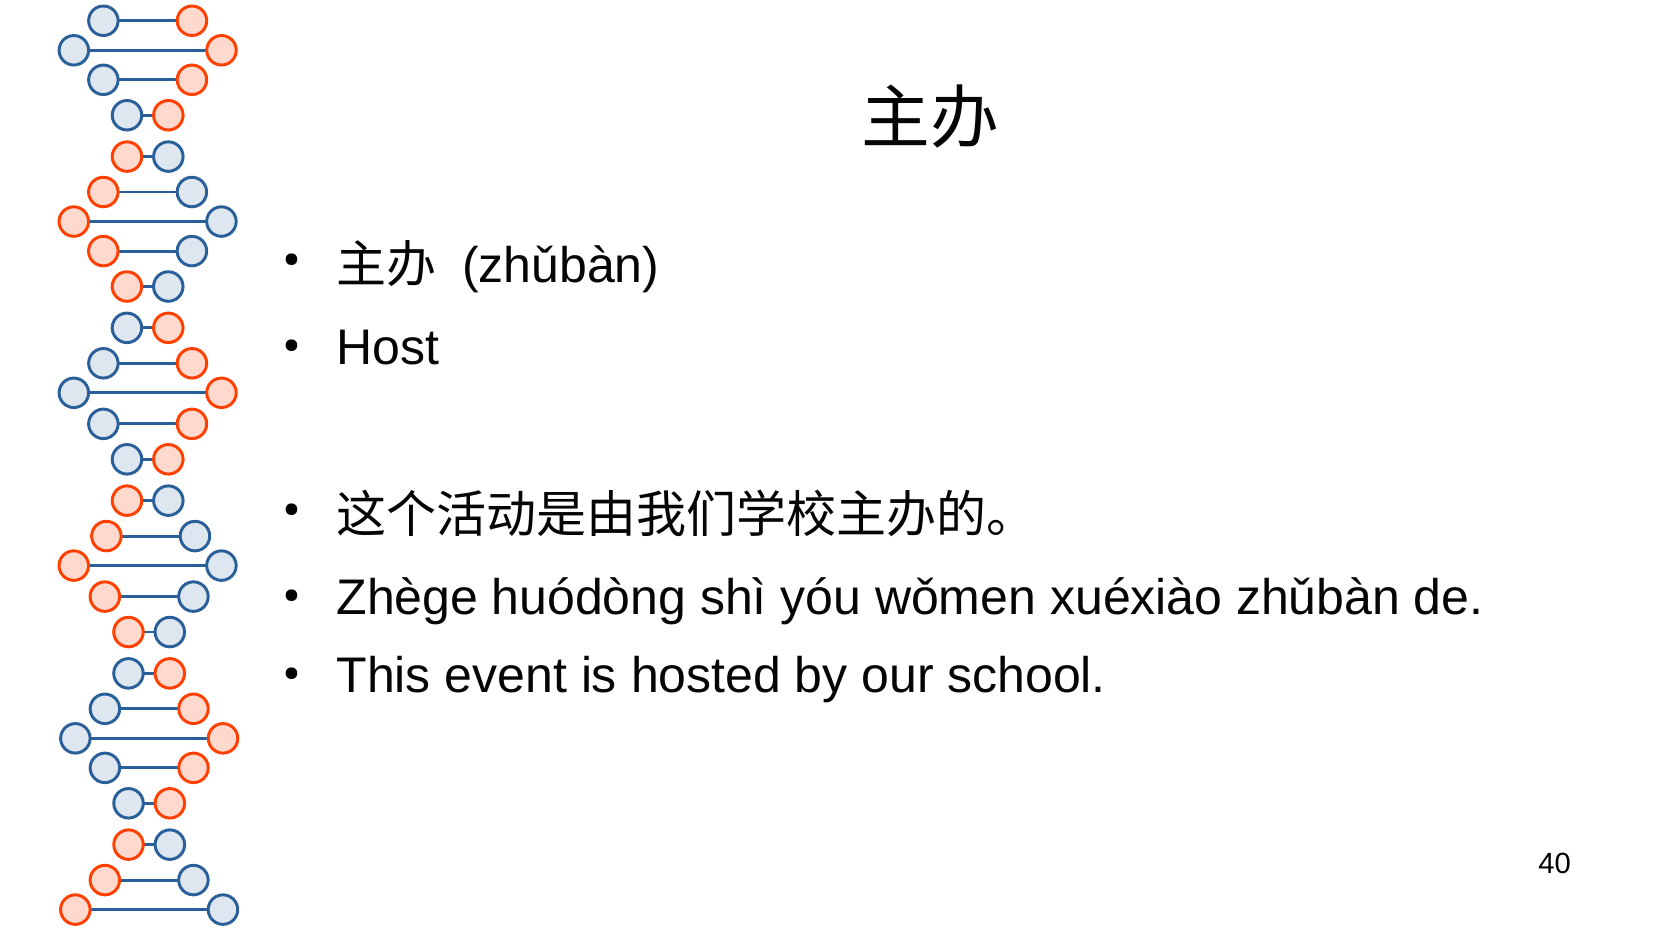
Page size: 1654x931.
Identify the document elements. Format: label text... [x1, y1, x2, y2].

list 主办 (zhǔbàn) Host 这个活动是由我们学校主办的。 Zhège huódòng shì yóu wǒmen xuéxiào zhǔbàn de. This event is hosted by our school. [265, 224, 1595, 764]
title 主办 [265, 35, 1595, 189]
